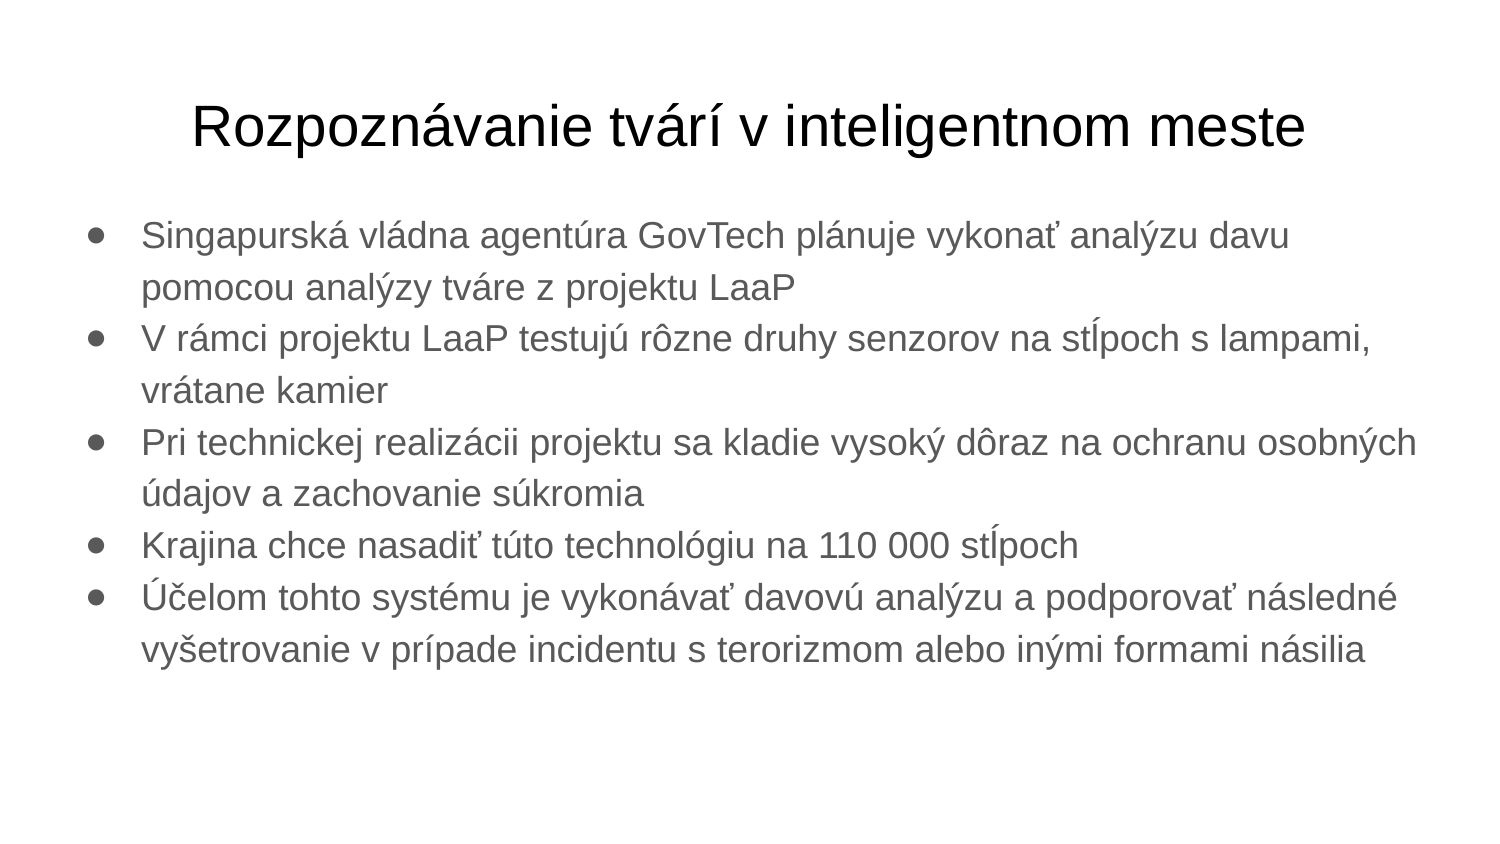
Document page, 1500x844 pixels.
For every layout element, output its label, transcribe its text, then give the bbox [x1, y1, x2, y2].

title Rozpoznávanie tvárí v inteligentnom meste [51, 72, 1449, 167]
list Singapurská vládna agentúra GovTech plánuje vykonať analýzu davu pomocou analýzy tváre z projektu LaaP V rámci projektu LaaP testujú rôzne druhy senzorov na stĺpoch s lampami, vrátane kamier Pri technickej realizácii projektu sa kladie vysoký dôraz na ochranu osobných údajov a zachovanie súkromia Krajina chce nasadiť túto technológiu na 110 000 stĺpoch Účelom tohto systému je vykonávať davovú analýzu a podporovať následné vyšetrovanie v prípade incidentu s terorizmom alebo inými formami násilia [51, 189, 1449, 750]
